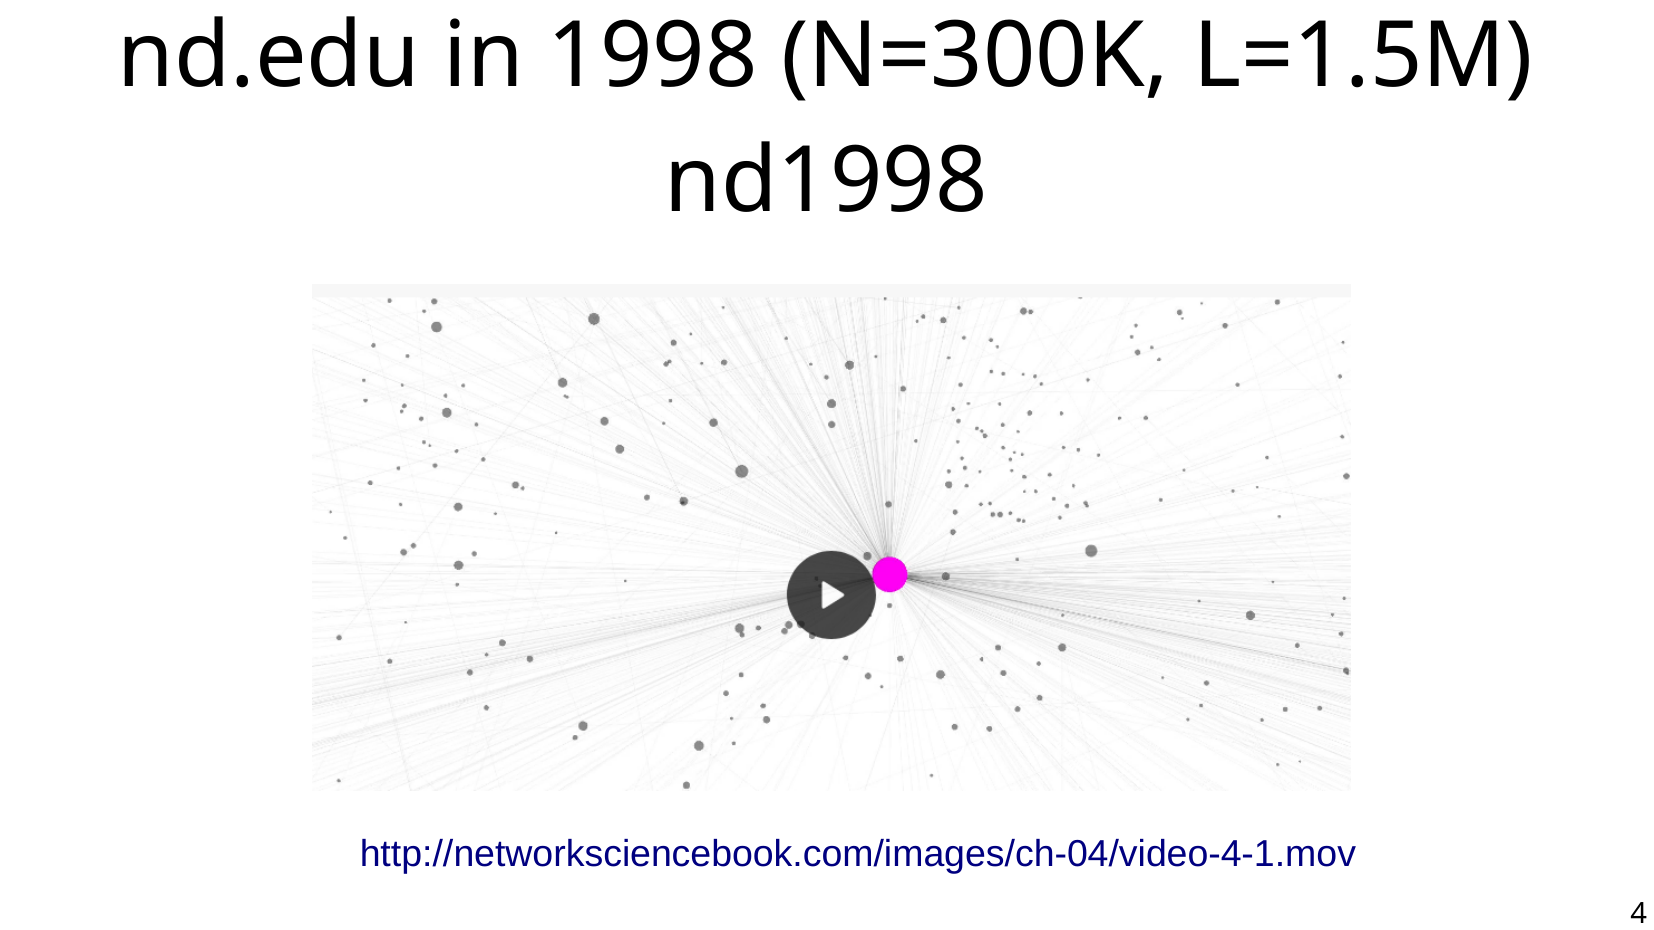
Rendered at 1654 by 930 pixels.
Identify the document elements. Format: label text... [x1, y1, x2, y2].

picture [312, 284, 1351, 791]
title nd.edu in 1998 (N=300K, L=1.5M) nd1998 [82, 1, 1571, 225]
text_box http://networksciencebook.com/images/ch-04/video-4-1.mov [345, 825, 1372, 882]
